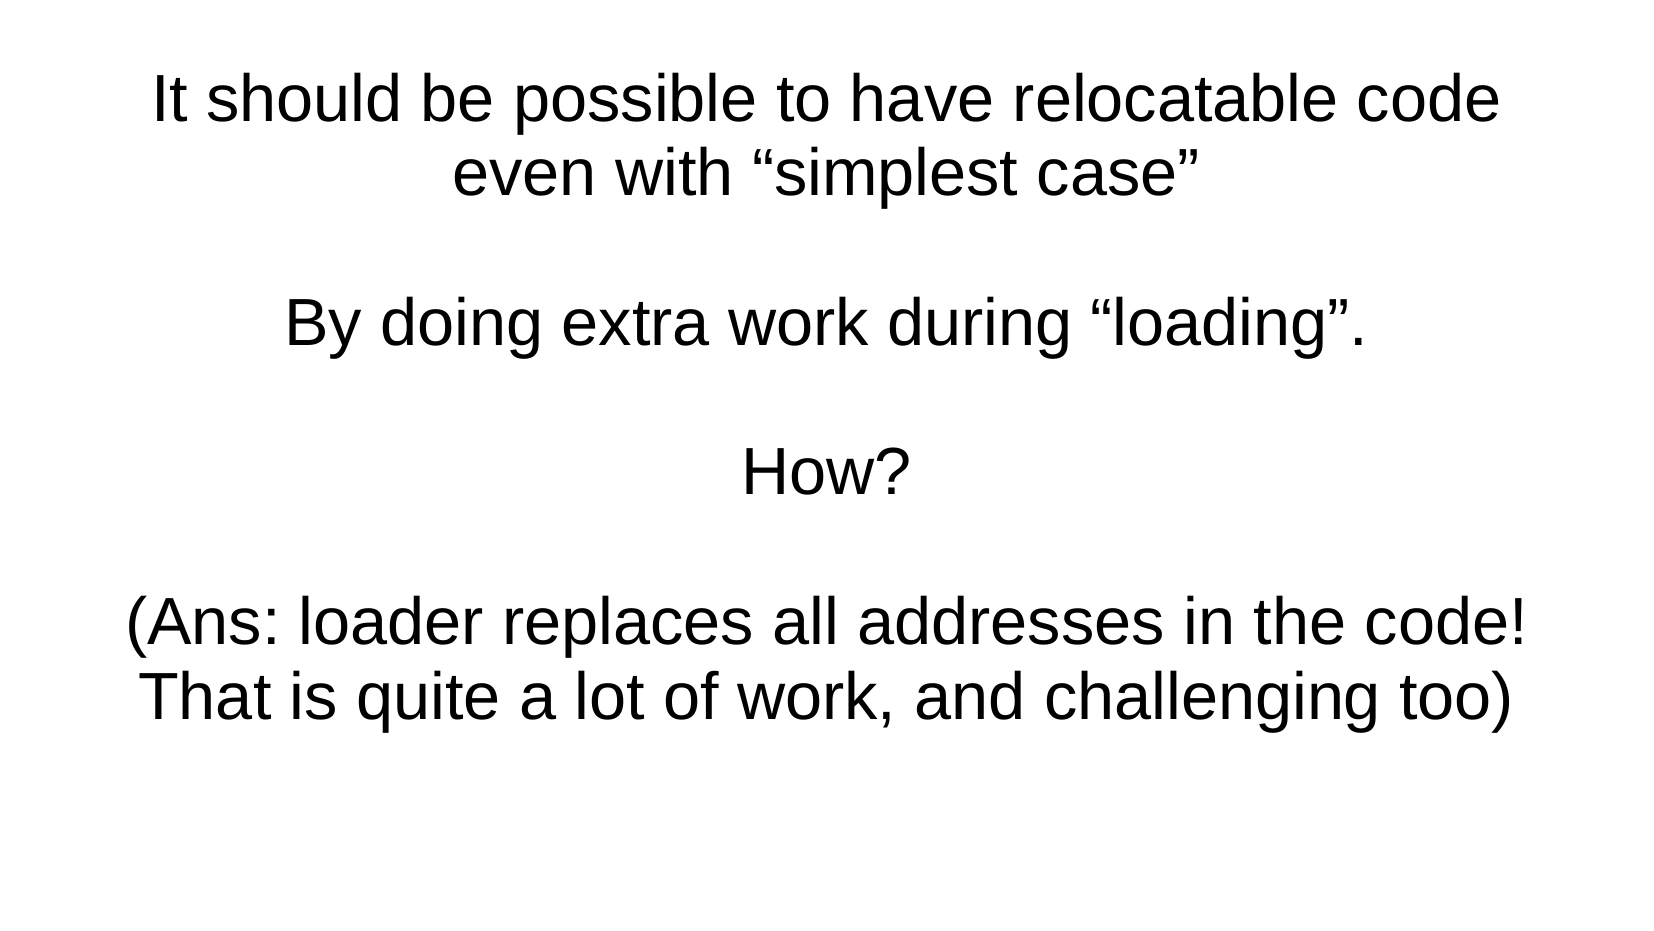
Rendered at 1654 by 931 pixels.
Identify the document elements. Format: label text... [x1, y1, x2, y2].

subtitle It should be possible to have relocatable code even with “simplest case” By doing extra work during “loading”. How? (Ans: loader replaces all addresses in the code! That is quite a lot of work, and challenging too) [82, 37, 1571, 757]
